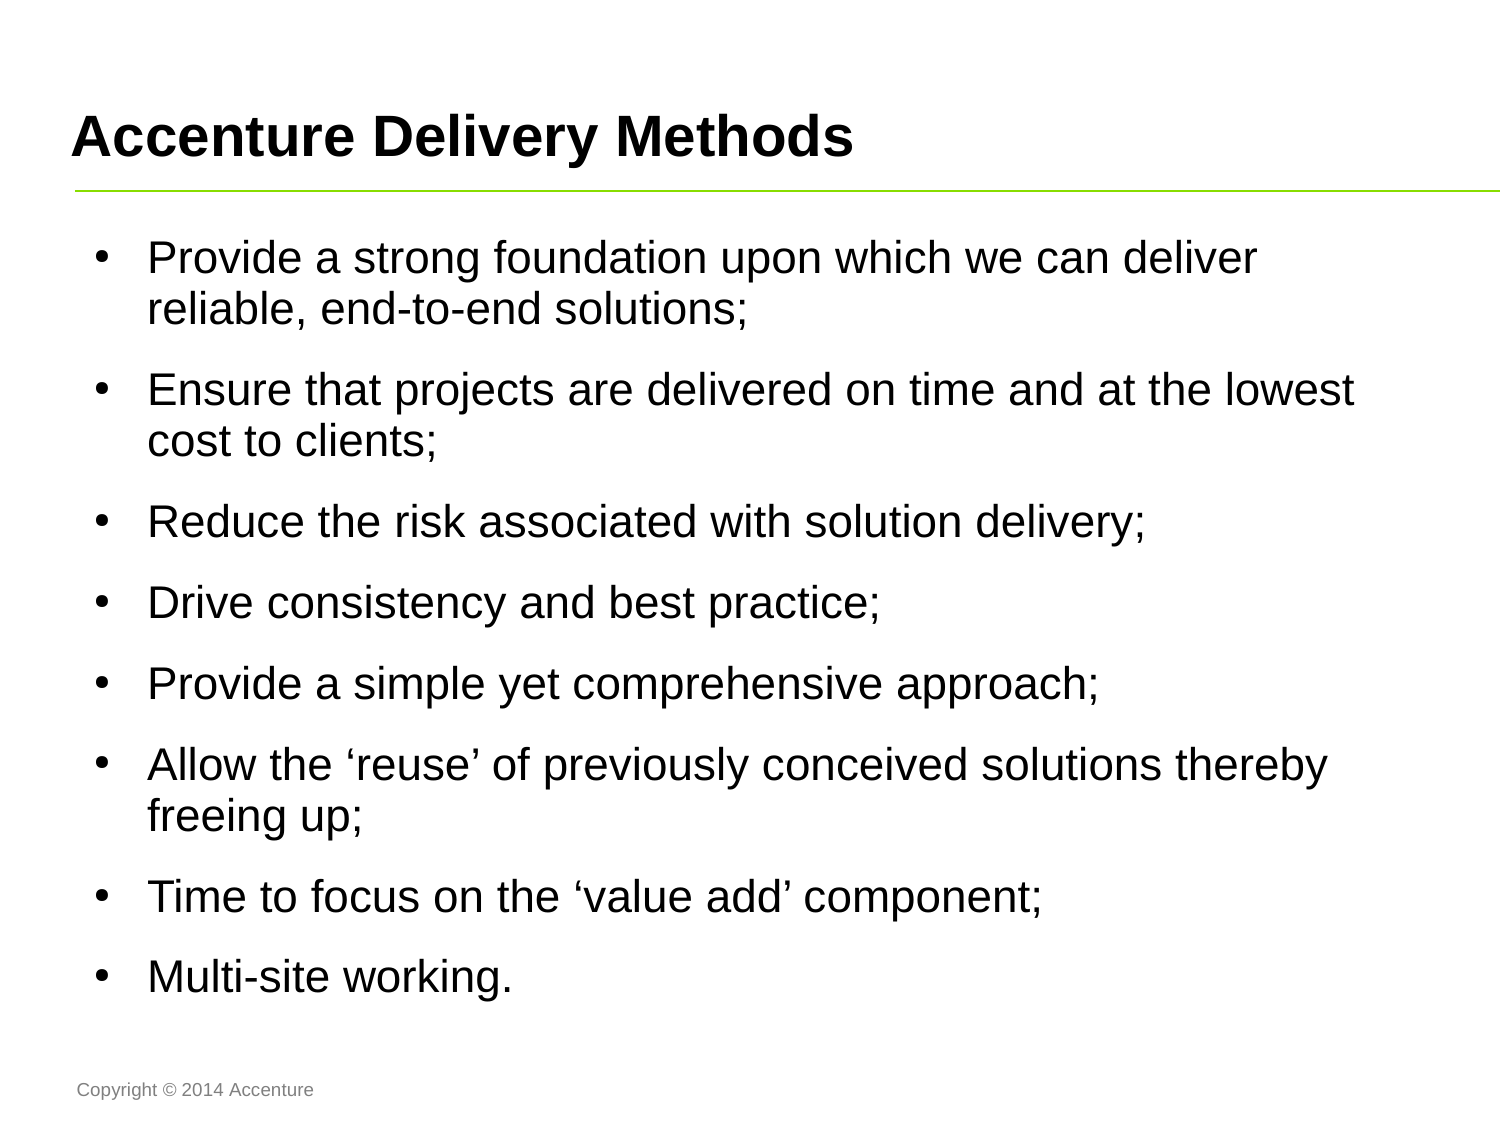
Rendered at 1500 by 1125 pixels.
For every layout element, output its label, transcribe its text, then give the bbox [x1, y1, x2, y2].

list Provide a strong foundation upon which we can deliver reliable, end-to-end solutions; Ensure that projects are delivered on time and at the lowest cost to clients; Reduce the risk associated with solution delivery; Drive consistency and best practice; Provide a simple yet comprehensive approach; Allow the ‘reuse’ of previously conceived solutions thereby freeing up; Time to focus on the ‘value add’ component; Multi-site working. [76, 231, 1427, 1057]
title Accenture Delivery Methods [70, 71, 1497, 201]
